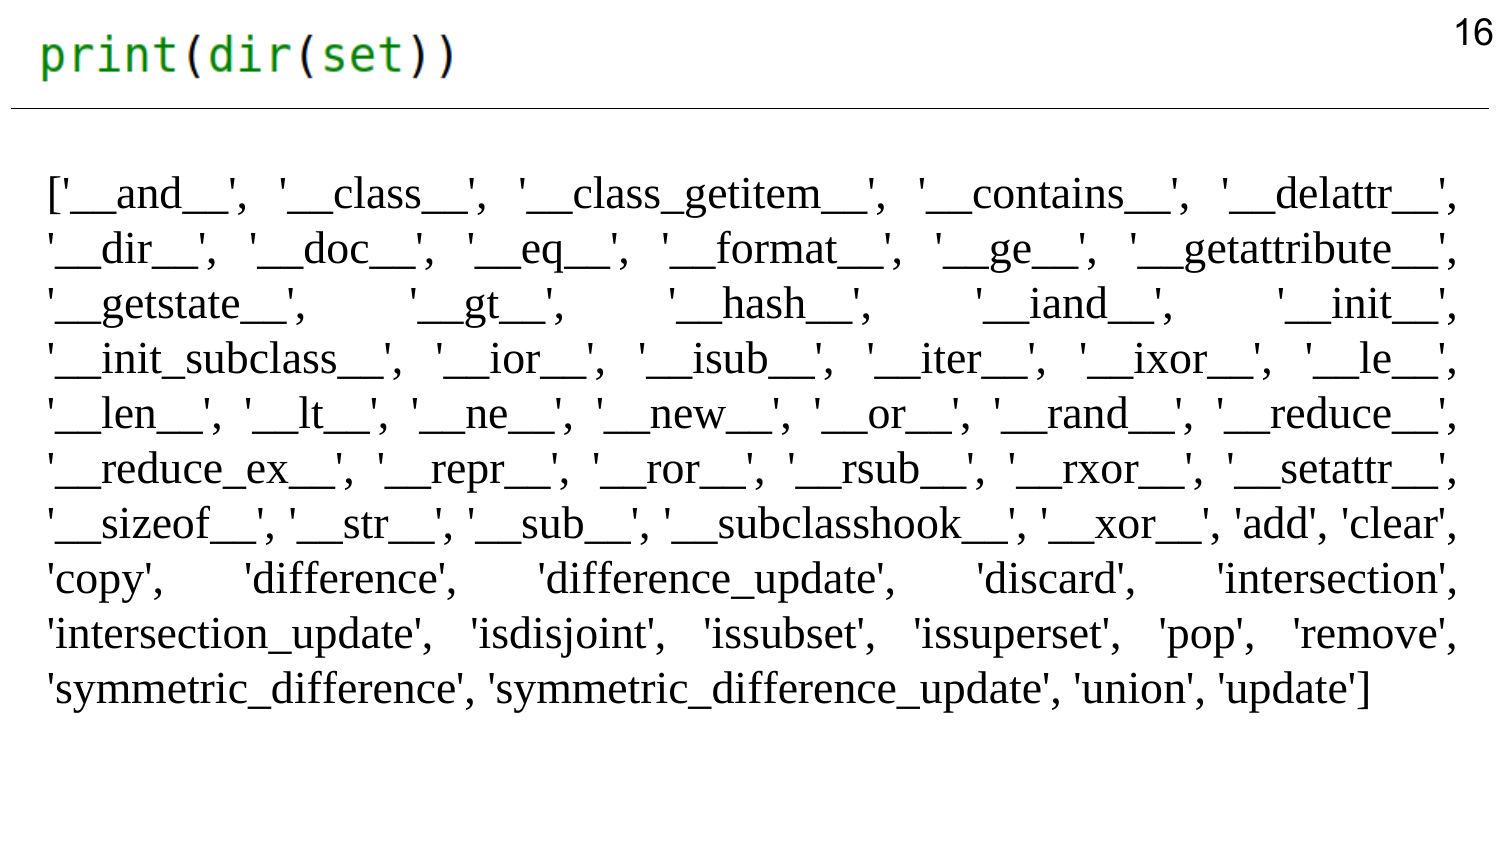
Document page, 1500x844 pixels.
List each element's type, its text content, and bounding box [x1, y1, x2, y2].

text_box ['__and__', '__class__', '__class_getitem__', '__contains__', '__delattr__', '__dir__', '__doc__', '__eq__', '__format__', '__ge__', '__getattribute__', '__getstate__', '__gt__', '__hash__', '__iand__', '__init__', '__init_subclass__', '__ior__', '__isub__', '__iter__', '__ixor__', '__le__', '__len__', '__lt__', '__ne__', '__new__', '__or__', '__rand__', '__reduce__', '__reduce_ex__', '__repr__', '__ror__', '__rsub__', '__rxor__', '__setattr__', '__sizeof__', '__str__', '__sub__', '__subclasshook__', '__xor__', 'add', 'clear', 'copy', 'difference', 'difference_update', 'discard', 'intersection', 'intersection_update', 'isdisjoint', 'issubset', 'issuperset', 'pop', 'remove', 'symmetric_difference', 'symmetric_difference_update', 'union', 'update'] [46, 155, 1474, 809]
picture [26, 27, 466, 88]
